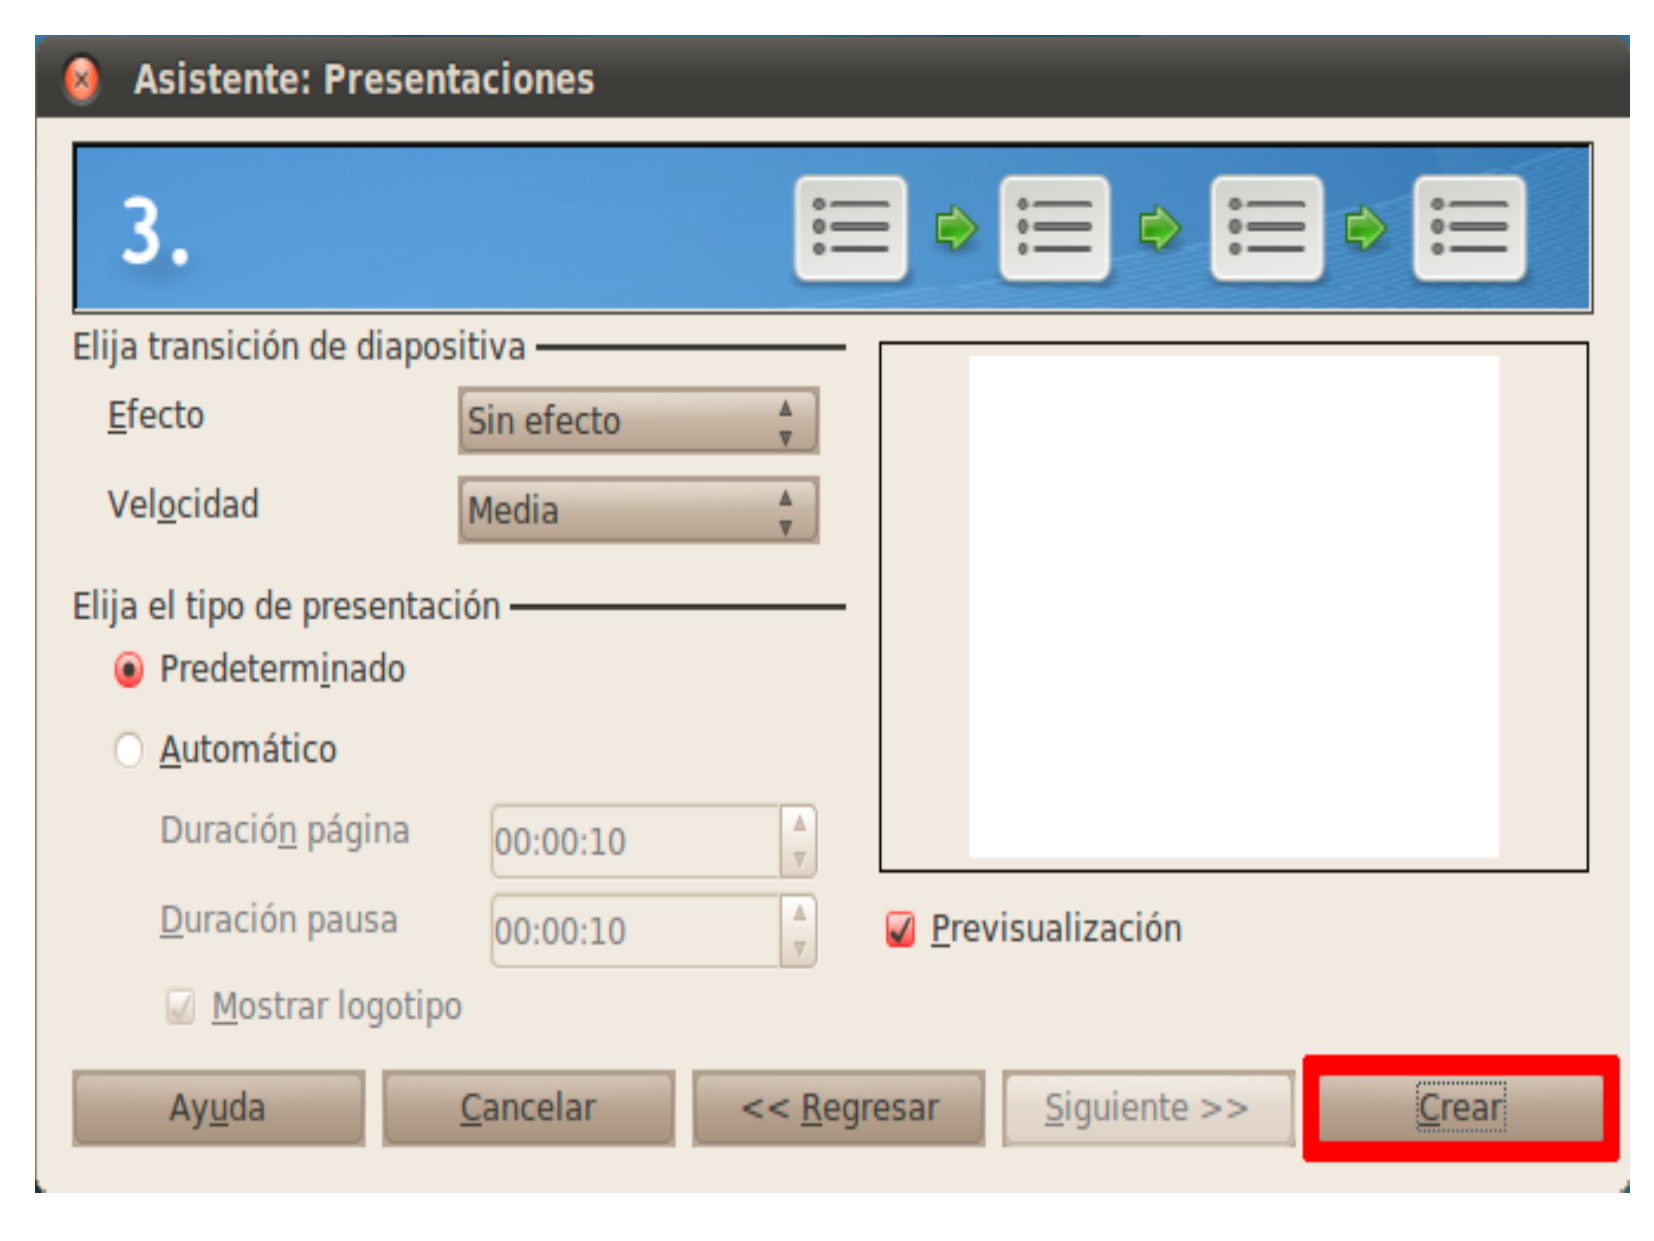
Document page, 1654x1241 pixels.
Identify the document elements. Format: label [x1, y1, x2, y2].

picture [35, 35, 1630, 1193]
